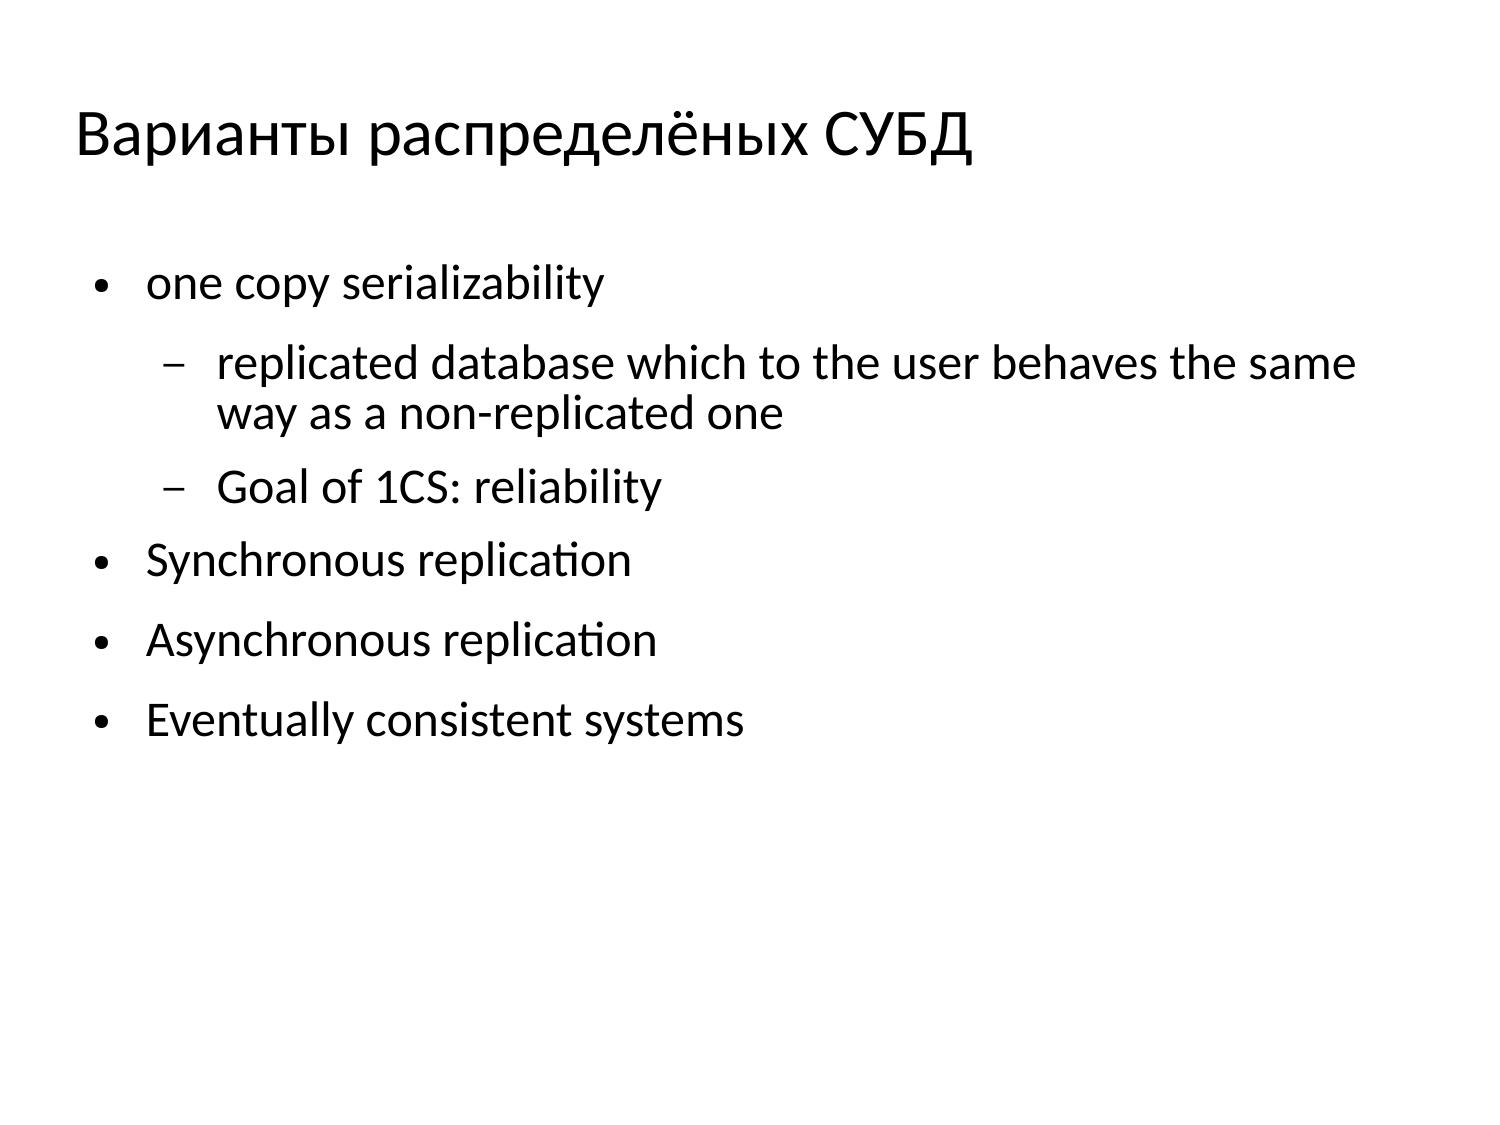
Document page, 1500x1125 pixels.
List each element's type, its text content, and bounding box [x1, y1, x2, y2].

title Варианты распределёных СУБД [75, 45, 1425, 233]
list one copy serializability replicated database which to the user behaves the same way as a non-replicated one Goal of 1CS: reliability Synchronous replication Asynchronous replication Eventually consistent systems [75, 262, 1425, 1005]
